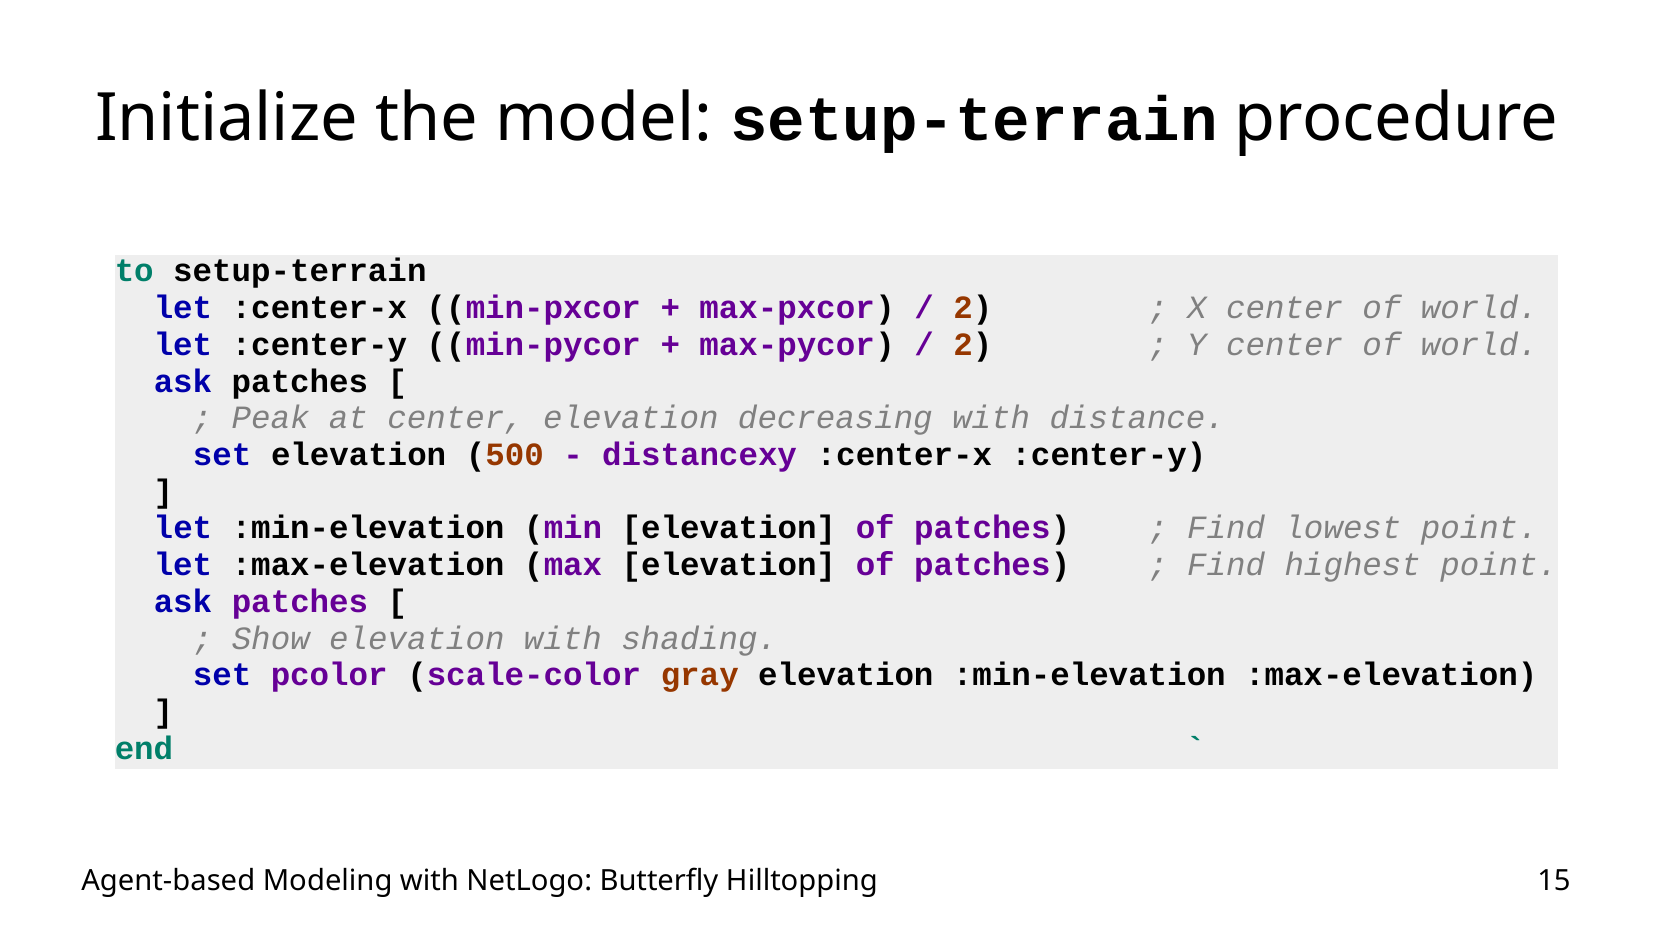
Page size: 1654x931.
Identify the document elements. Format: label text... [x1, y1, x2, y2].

list to setup-terrain let :center-x ((min-pxcor + max-pxcor) / 2) ; X center of world. let :center-y ((min-pycor + max-pycor) / 2) ; Y center of world. ask patches [ ; Peak at center, elevation decreasing with distance. set elevation (500 - distancexy :center-x :center-y) ] let :min-elevation (min [elevation] of patches) ; Find lowest point. let :max-elevation (max [elevation] of patches) ; Find highest point. ask patches [ ; Show elevation with shading. set pcolor (scale-color gray elevation :min-elevation :max-elevation) ] end ` [114, 254, 1603, 897]
title Initialize the model: setup-terrain procedure [82, 37, 1571, 193]
